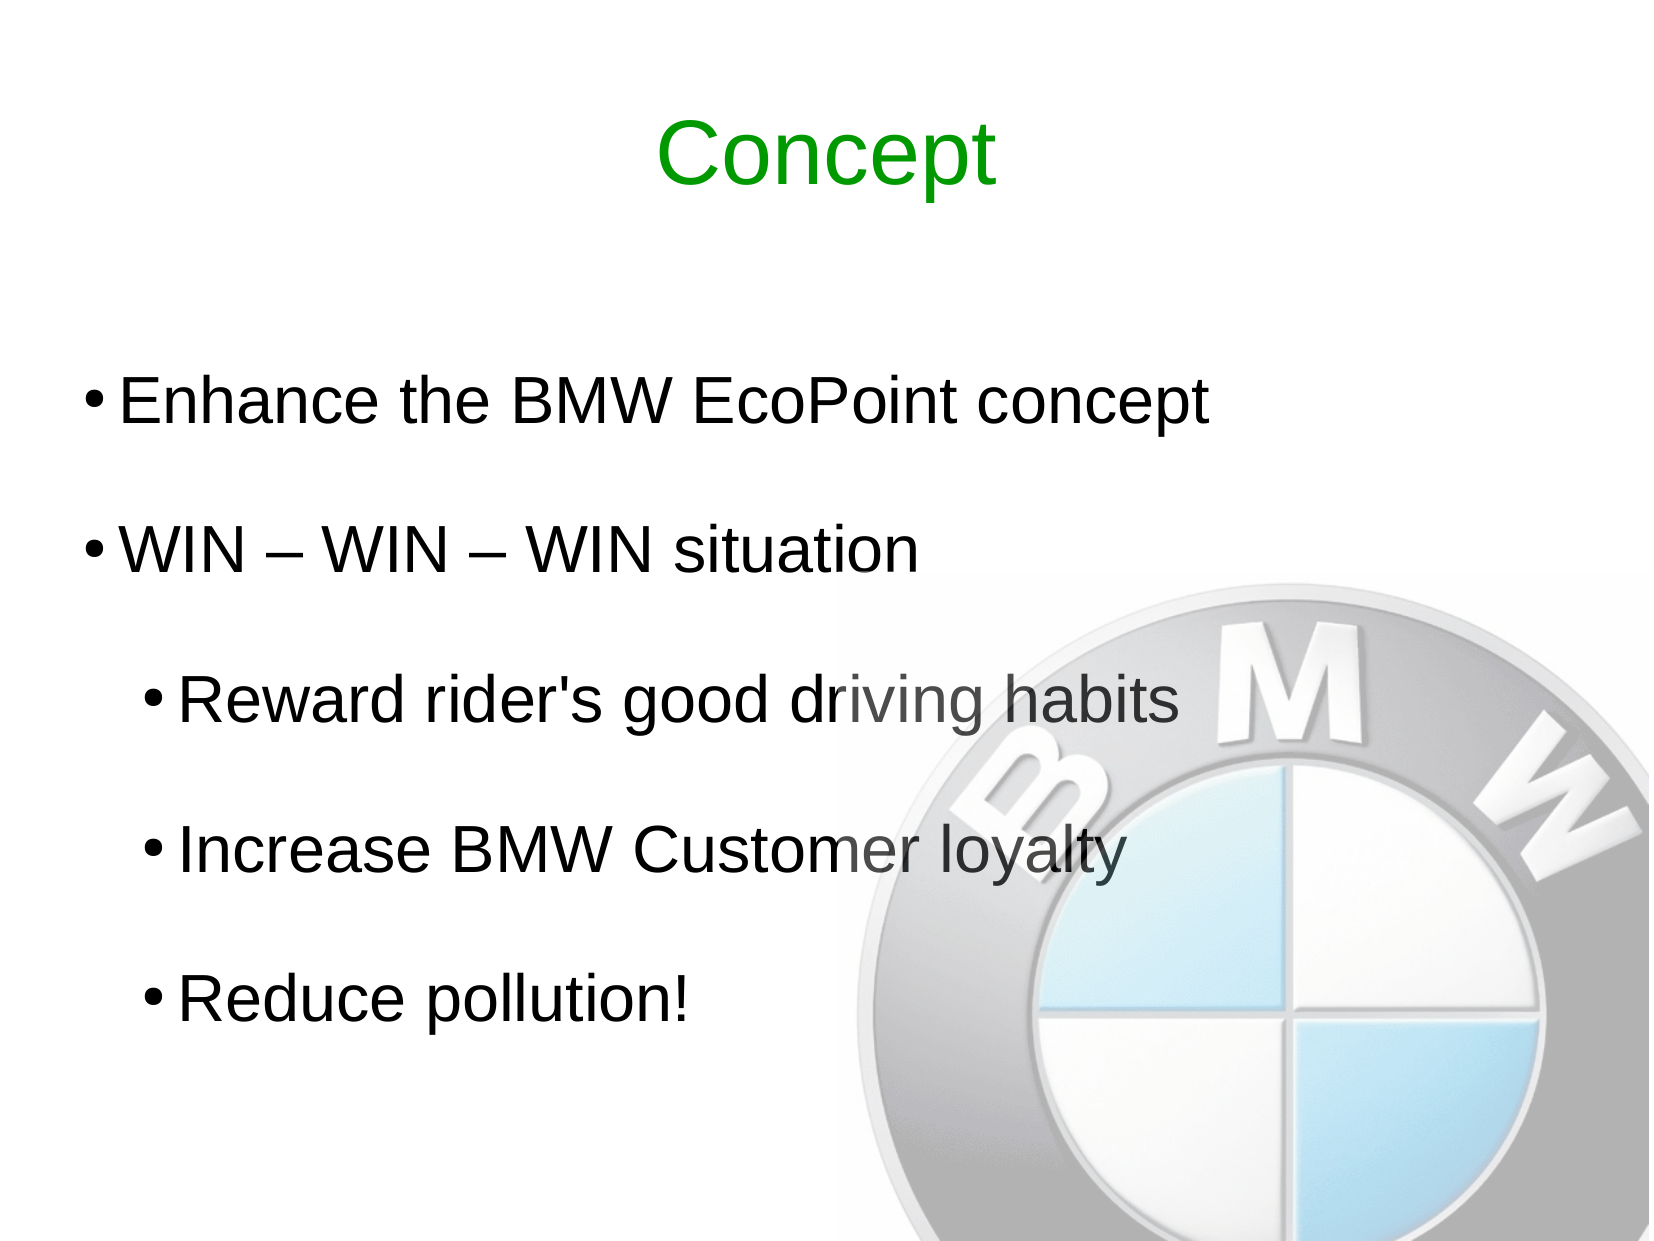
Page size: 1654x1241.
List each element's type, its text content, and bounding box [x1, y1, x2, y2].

title Concept [82, 49, 1571, 257]
subtitle Enhance the BMW EcoPoint concept WIN – WIN – WIN situation Reward rider's good driving habits Increase BMW Customer loyalty Reduce pollution! [82, 290, 1571, 1109]
picture [838, 571, 1649, 1241]
